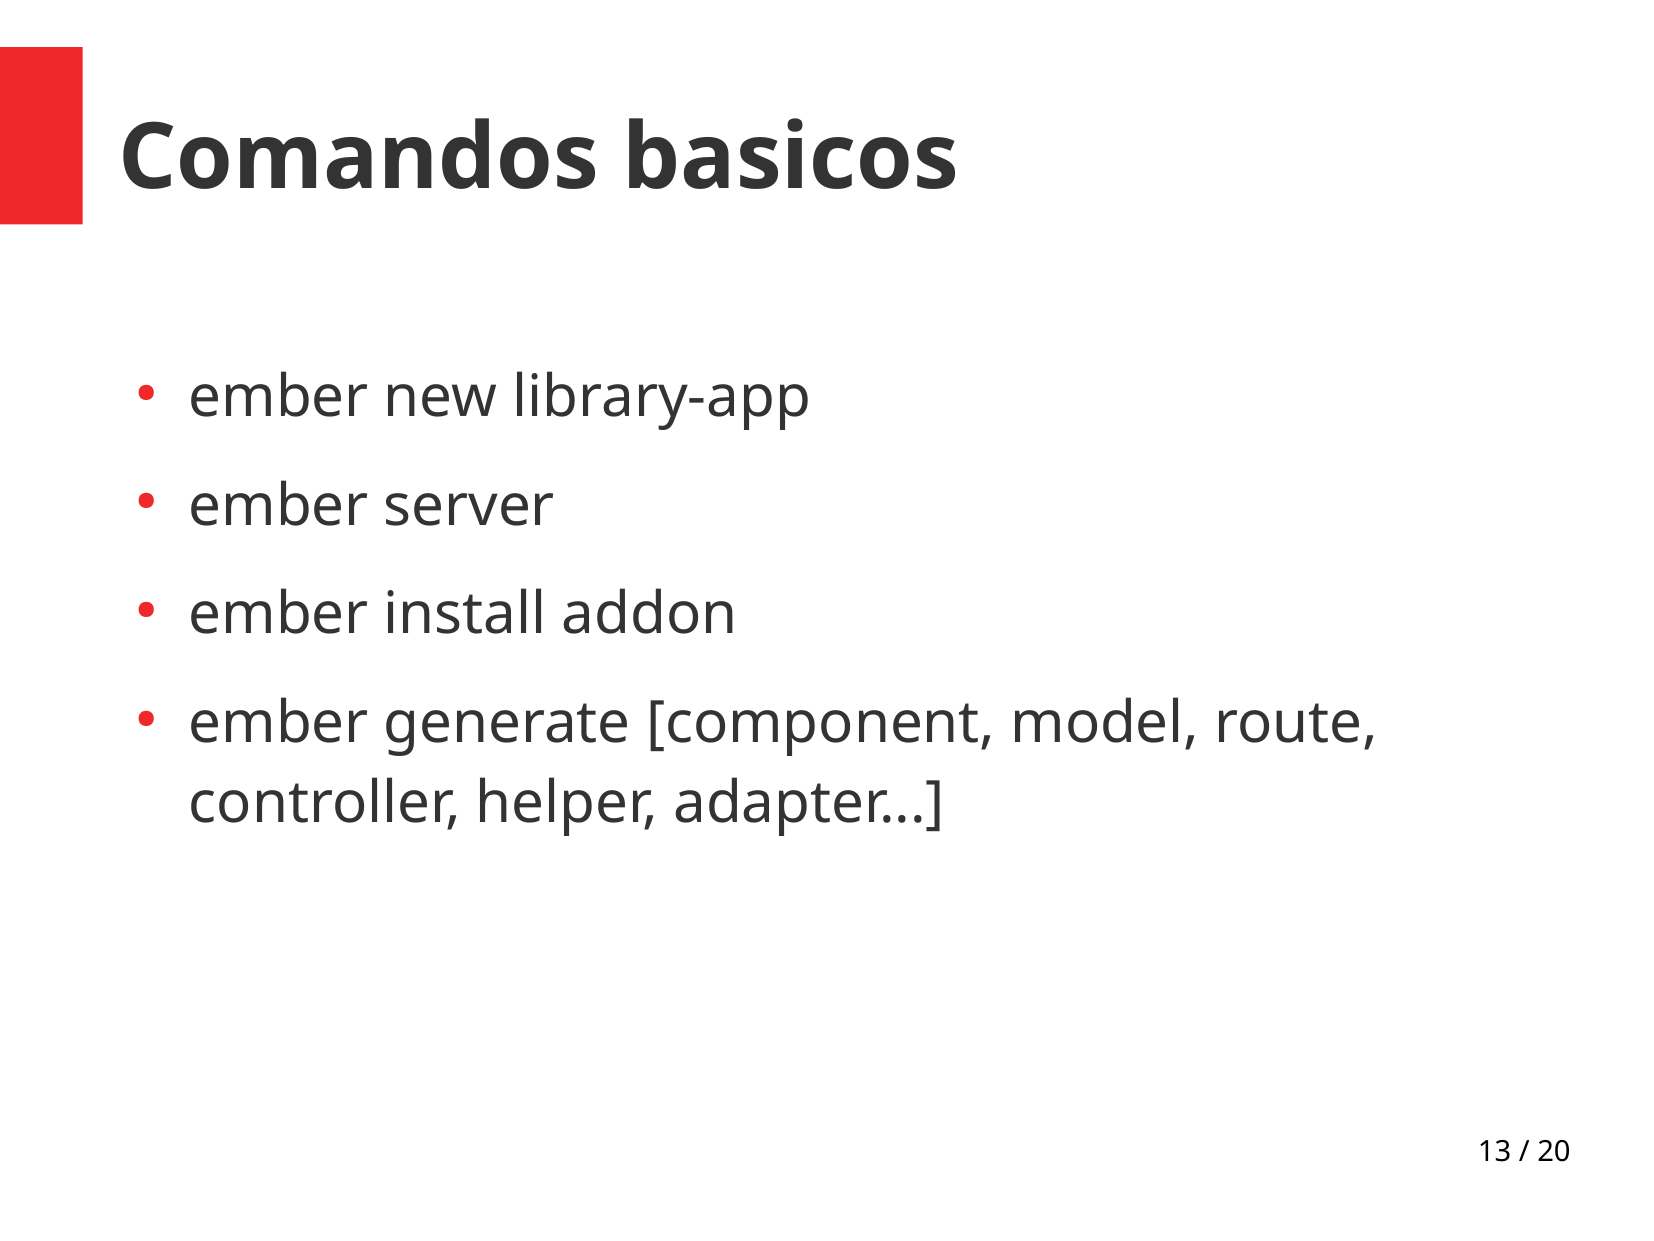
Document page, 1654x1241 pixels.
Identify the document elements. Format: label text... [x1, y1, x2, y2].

title Comandos basicos [118, 49, 1571, 257]
list ember new library-app ember server ember install addon ember generate [component, model, route, controller, helper, adapter...] [118, 354, 1536, 1074]
